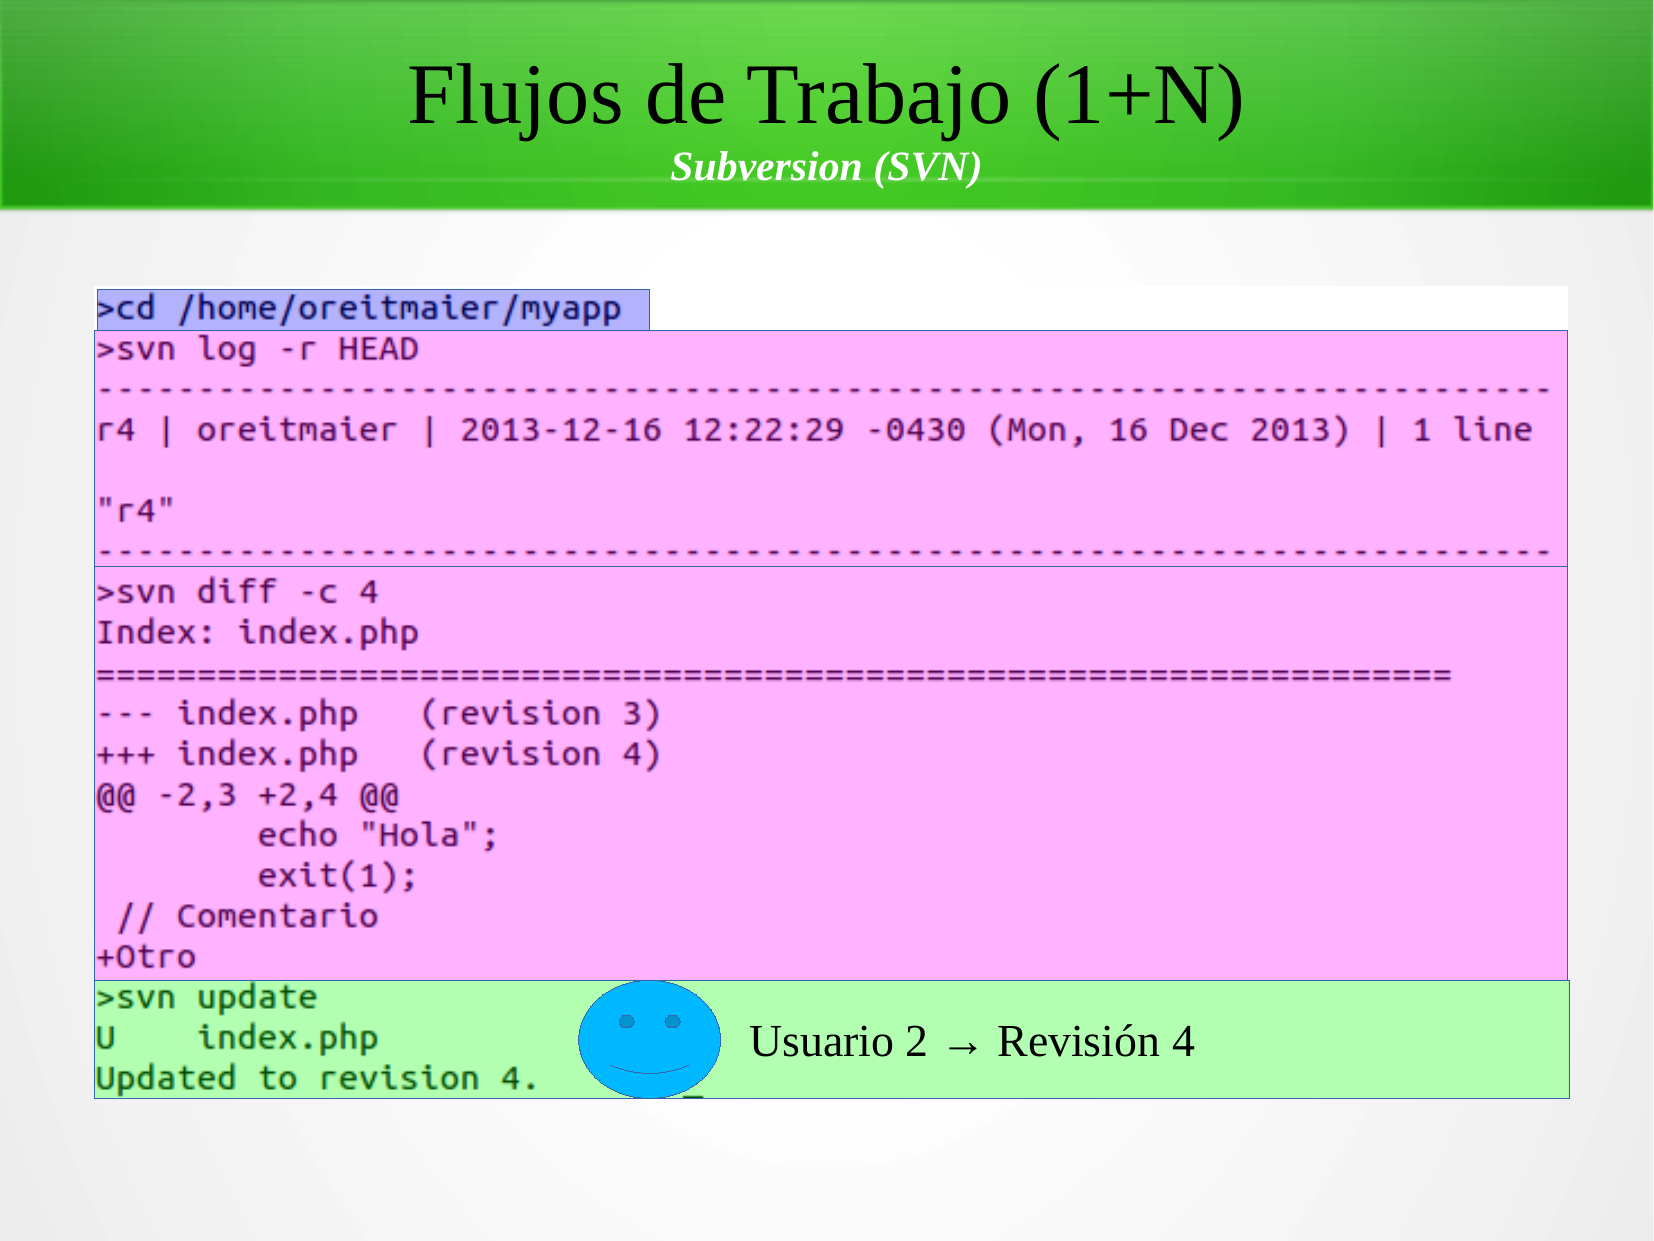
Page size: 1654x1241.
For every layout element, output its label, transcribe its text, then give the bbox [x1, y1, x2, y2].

text_box Usuario 2 → Revisión 4 [734, 1008, 1211, 1077]
text_box [94, 289, 1570, 1099]
title Flujos de Trabajo (1+N) Subversion (SVN) [82, 46, 1571, 190]
picture [0, 0, 1654, 1241]
